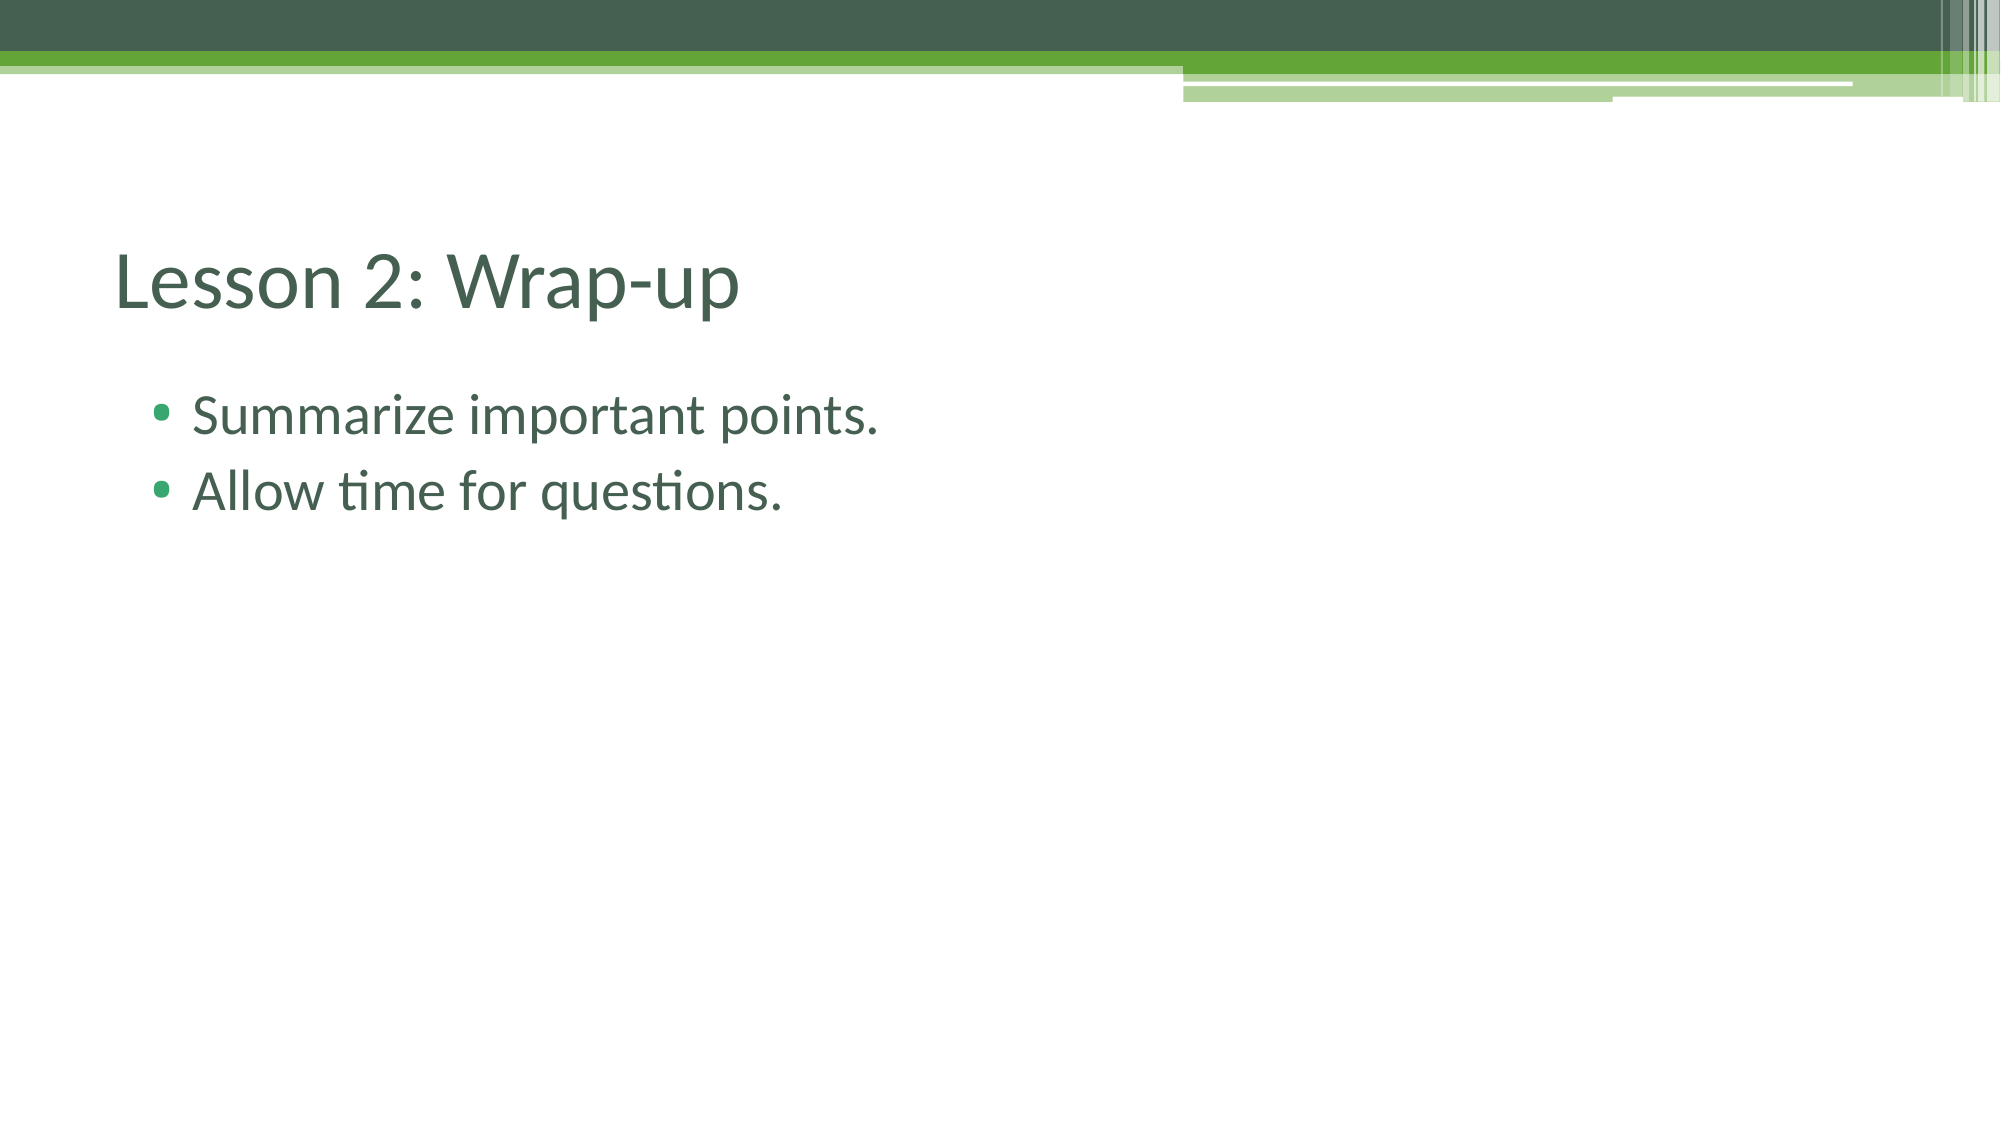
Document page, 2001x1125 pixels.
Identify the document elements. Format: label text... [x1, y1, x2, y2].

list Summarize important points. Allow time for questions. [99, 368, 1900, 1079]
title Lesson 2: Wrap-up [99, 187, 1900, 363]
